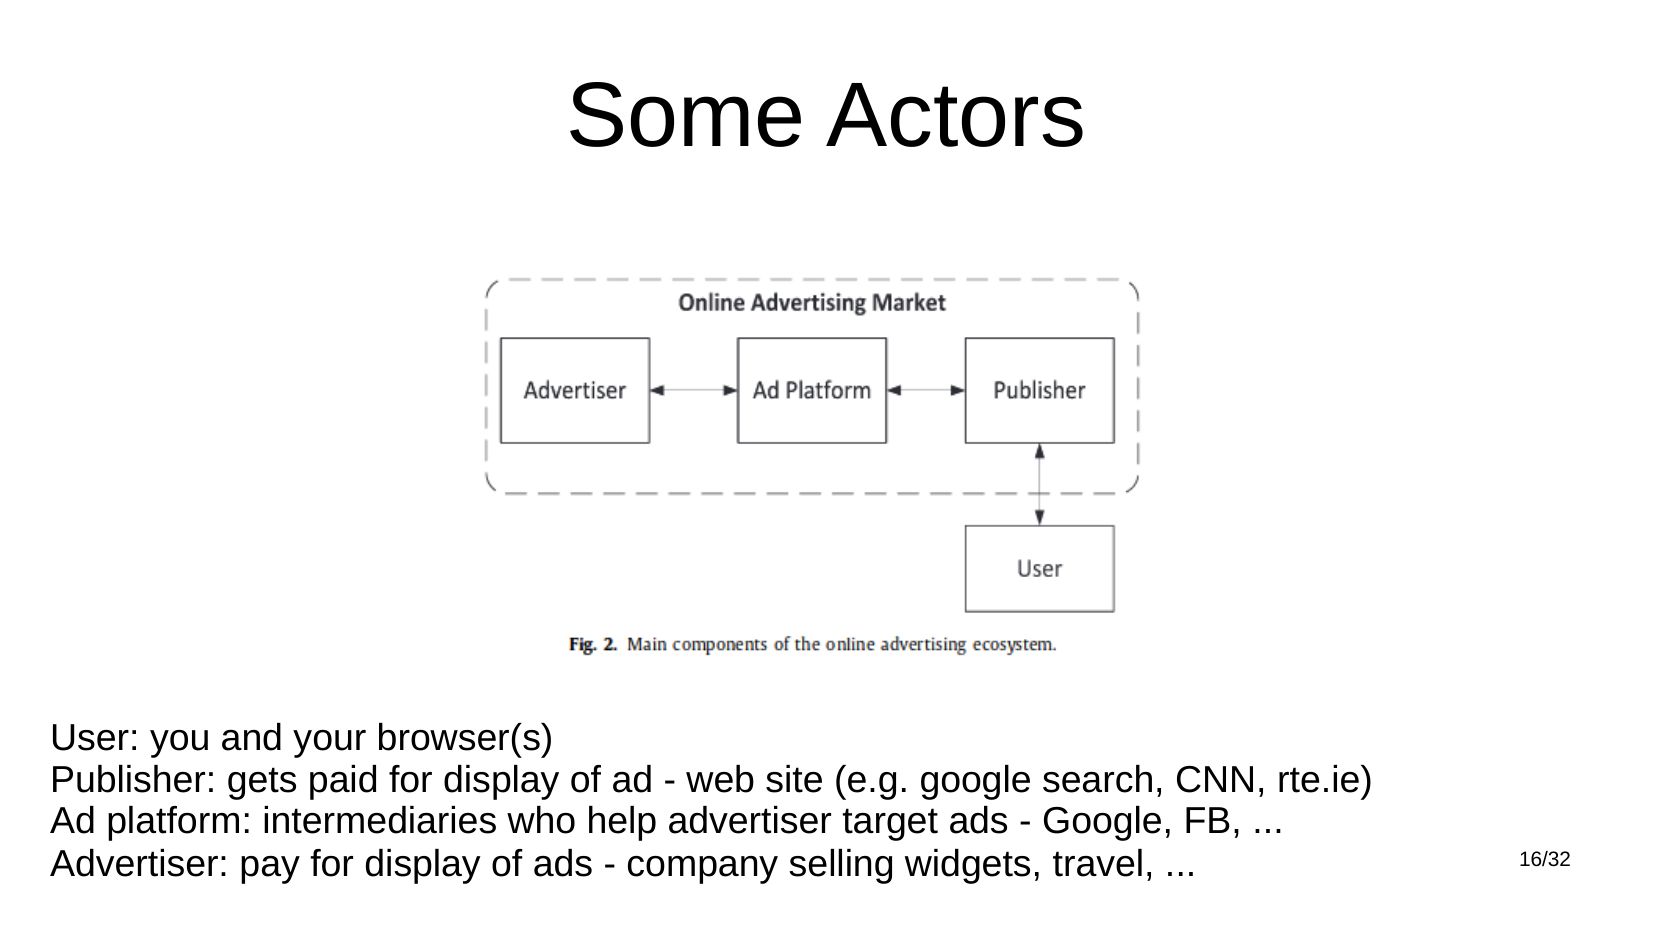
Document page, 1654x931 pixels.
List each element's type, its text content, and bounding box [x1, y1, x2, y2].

text_box User: you and your browser(s) Publisher: gets paid for display of ad - web site (e.g. google search, CNN, rte.ie) Ad platform: intermediaries who help advertiser target ads - Google, FB, ... Advertiser: pay for display of ads - company selling widgets, travel, ... [35, 708, 1465, 931]
picture [471, 261, 1192, 674]
title Some Actors [82, 37, 1571, 193]
